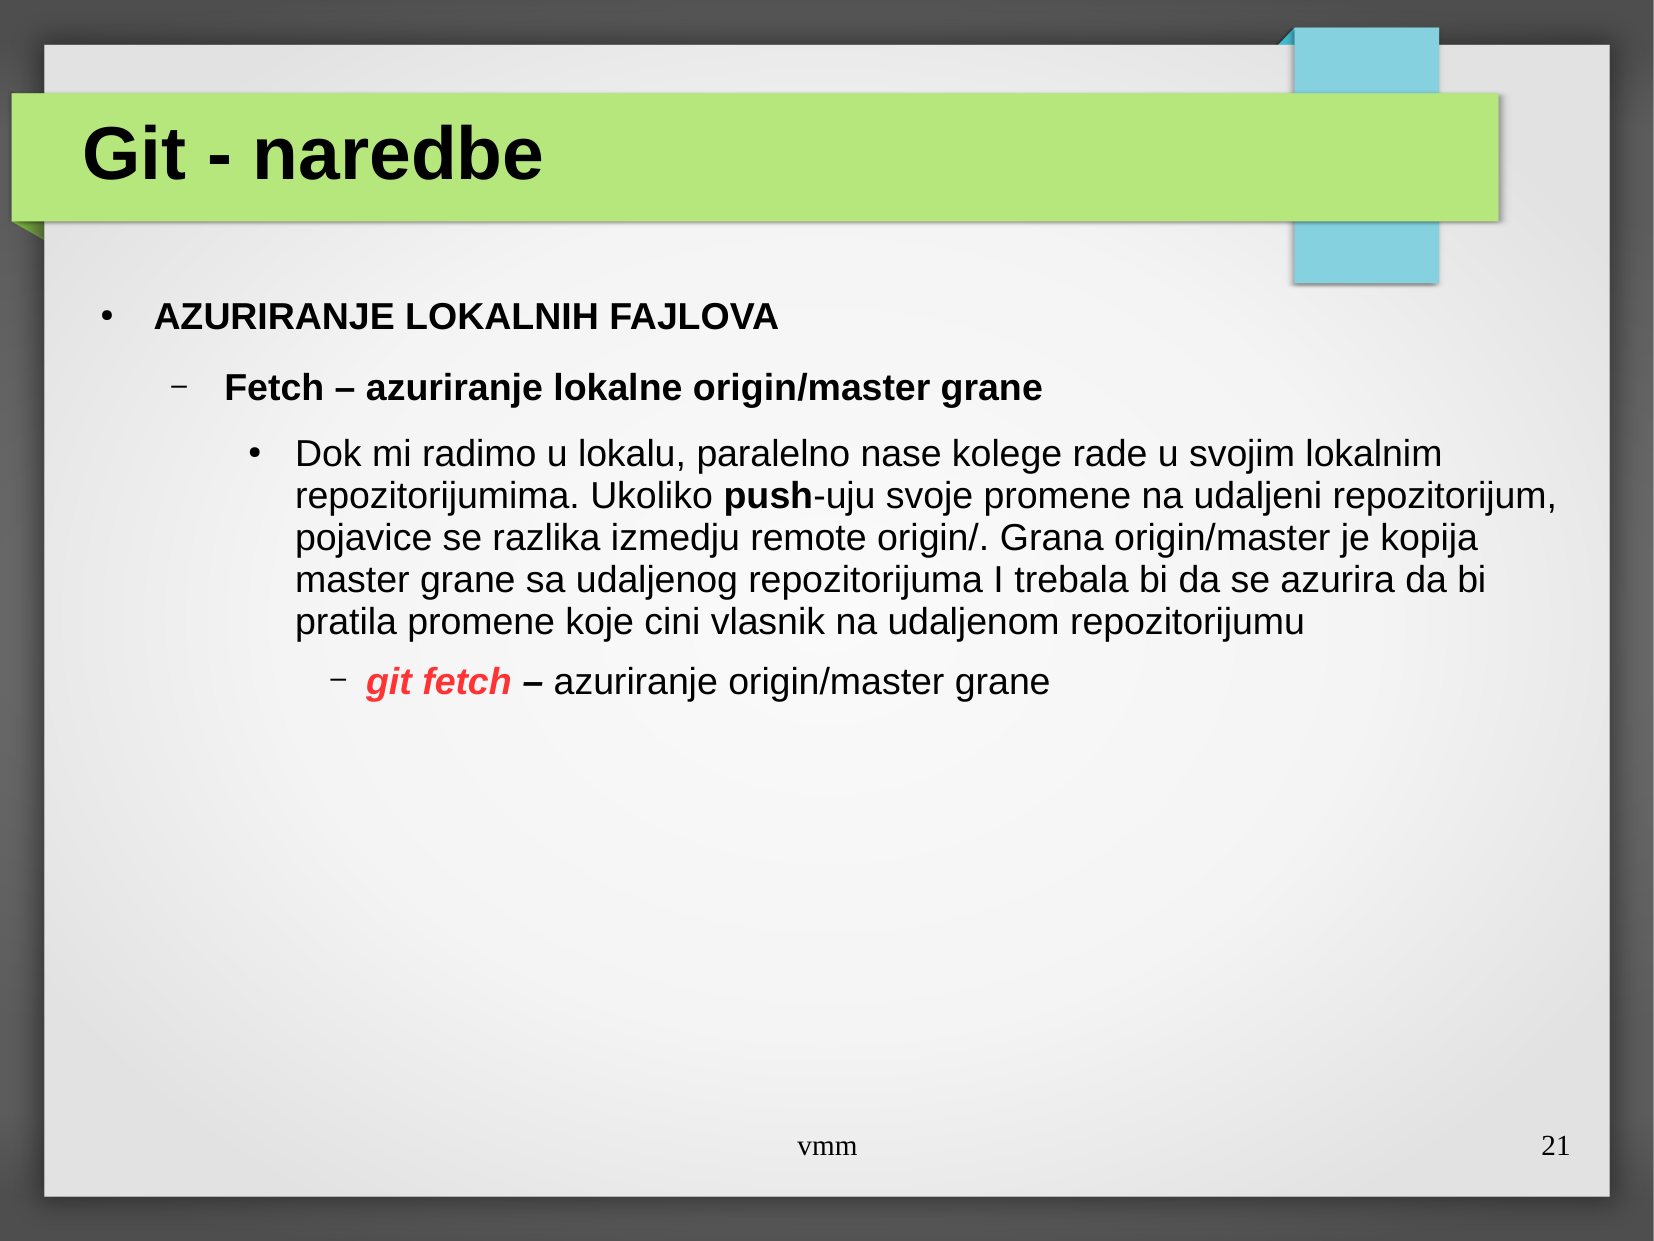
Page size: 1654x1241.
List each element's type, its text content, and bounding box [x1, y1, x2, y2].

title Git - naredbe [82, 94, 1264, 213]
list AZURIRANJE LOKALNIH FAJLOVA Fetch – azuriranje lokalne origin/master grane Dok mi radimo u lokalu, paralelno nase kolege rade u svojim lokalnim repozitorijumima. Ukoliko push-uju svoje promene na udaljeni repozitorijum, pojavice se razlika izmedju remote origin/. Grana origin/master je kopija master grane sa udaljenog repozitorijuma I trebala bi da se azurira da bi pratila promene koje cini vlasnik na udaljenom repozitorijumu git fetch – azuriranje origin/master grane [82, 295, 1571, 1141]
picture [0, 0, 1654, 1241]
